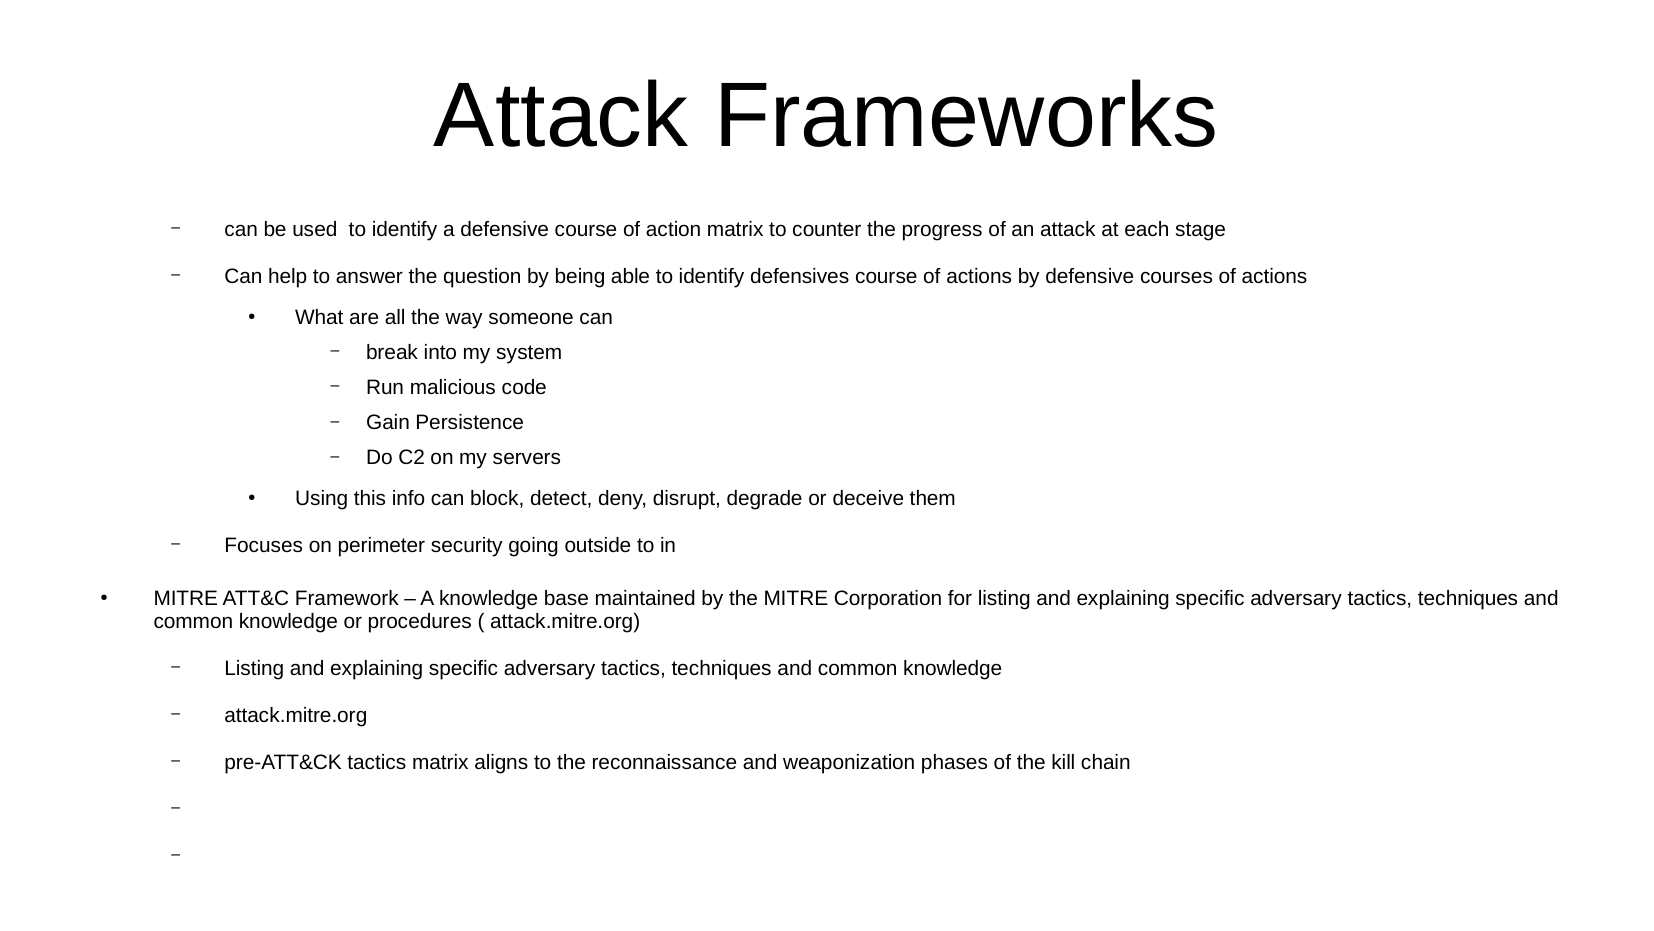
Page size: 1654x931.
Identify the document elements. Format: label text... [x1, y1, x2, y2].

list can be used to identify a defensive course of action matrix to counter the progress of an attack at each stage Can help to answer the question by being able to identify defensives course of actions by defensive courses of actions What are all the way someone can break into my system Run malicious code Gain Persistence Do C2 on my servers Using this info can block, detect, deny, disrupt, degrade or deceive them Focuses on perimeter security going outside to in MITRE ATT&C Framework – A knowledge base maintained by the MITRE Corporation for listing and explaining specific adversary tactics, techniques and common knowledge or procedures ( attack.mitre.org) Listing and explaining specific adversary tactics, techniques and common knowledge attack.mitre.org pre-ATT&CK tactics matrix aligns to the reconnaissance and weaponization phases of the kill chain [82, 217, 1636, 916]
title Attack Frameworks [82, 37, 1571, 193]
